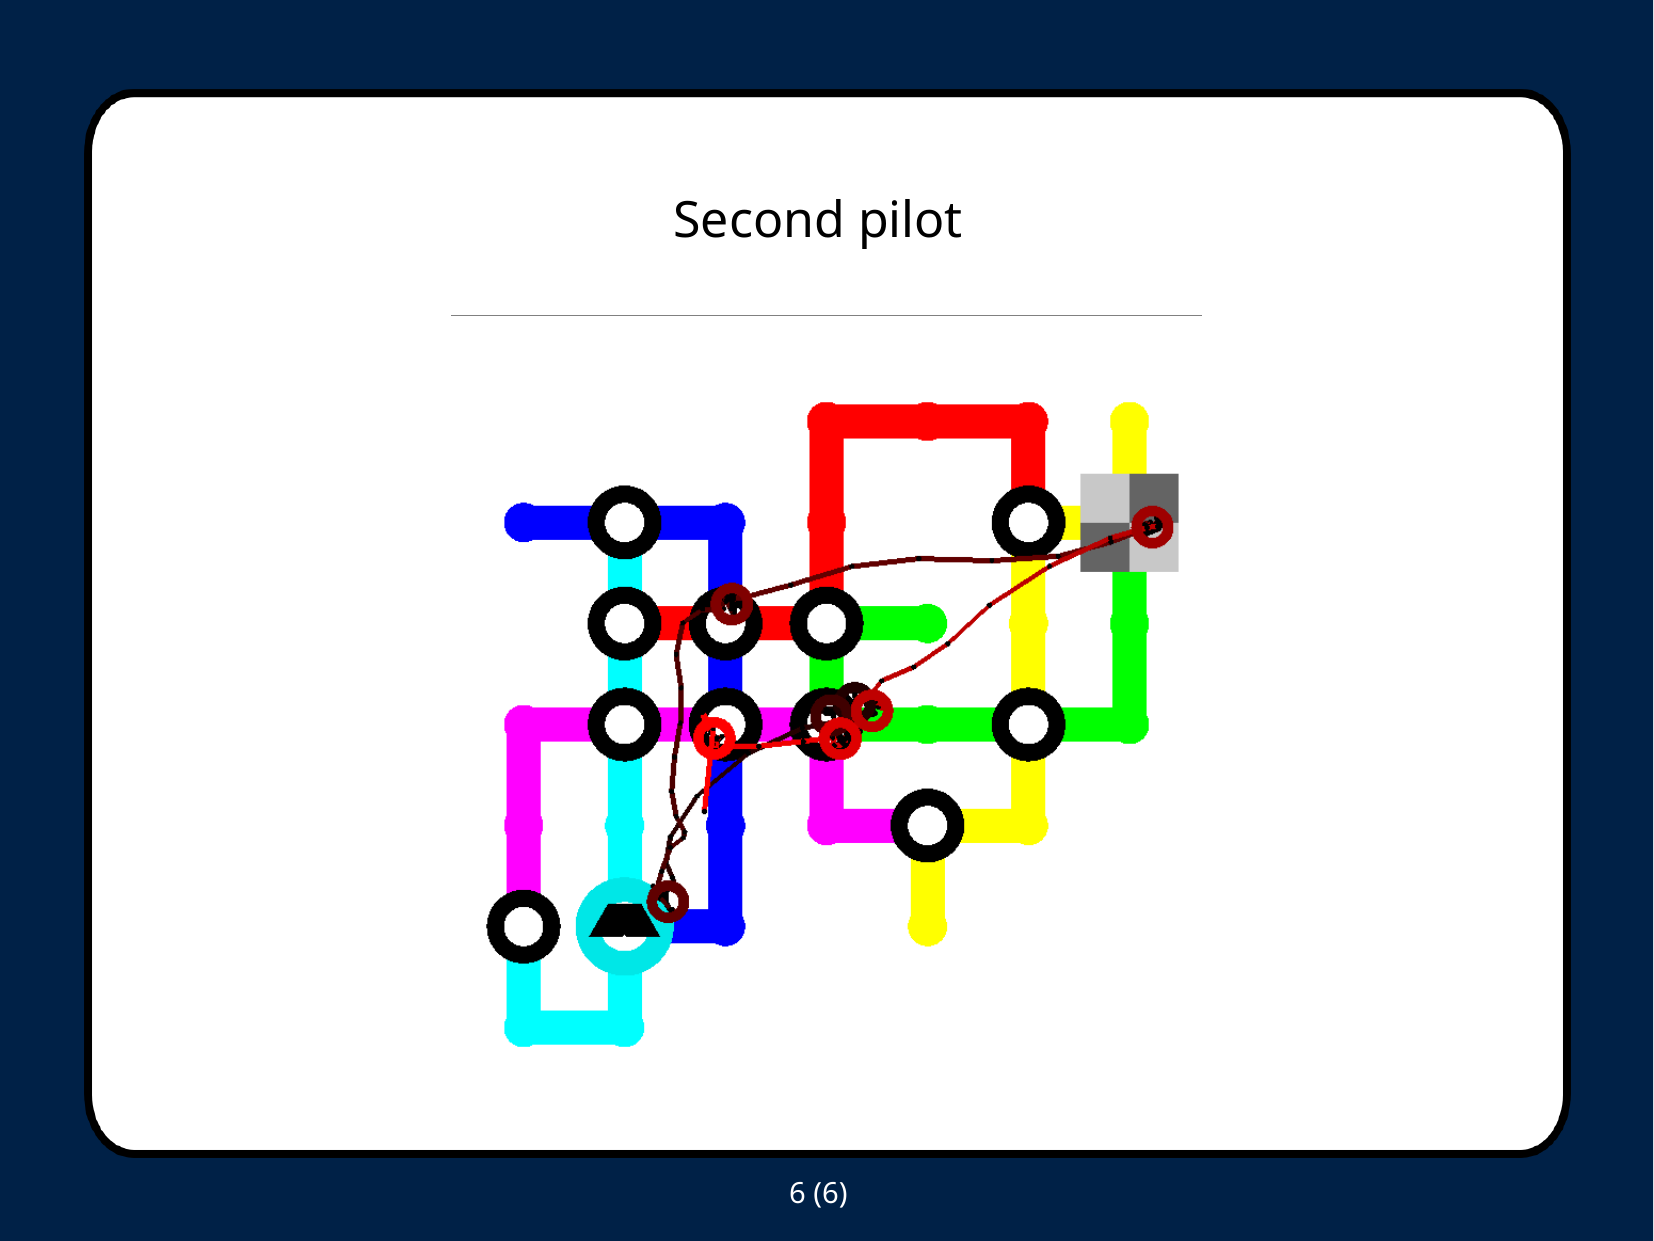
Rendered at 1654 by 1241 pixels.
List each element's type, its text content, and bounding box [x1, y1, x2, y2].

title Second pilot [74, 188, 1562, 247]
title 6 (6) [74, 1170, 1562, 1214]
picture [0, 0, 1654, 1241]
